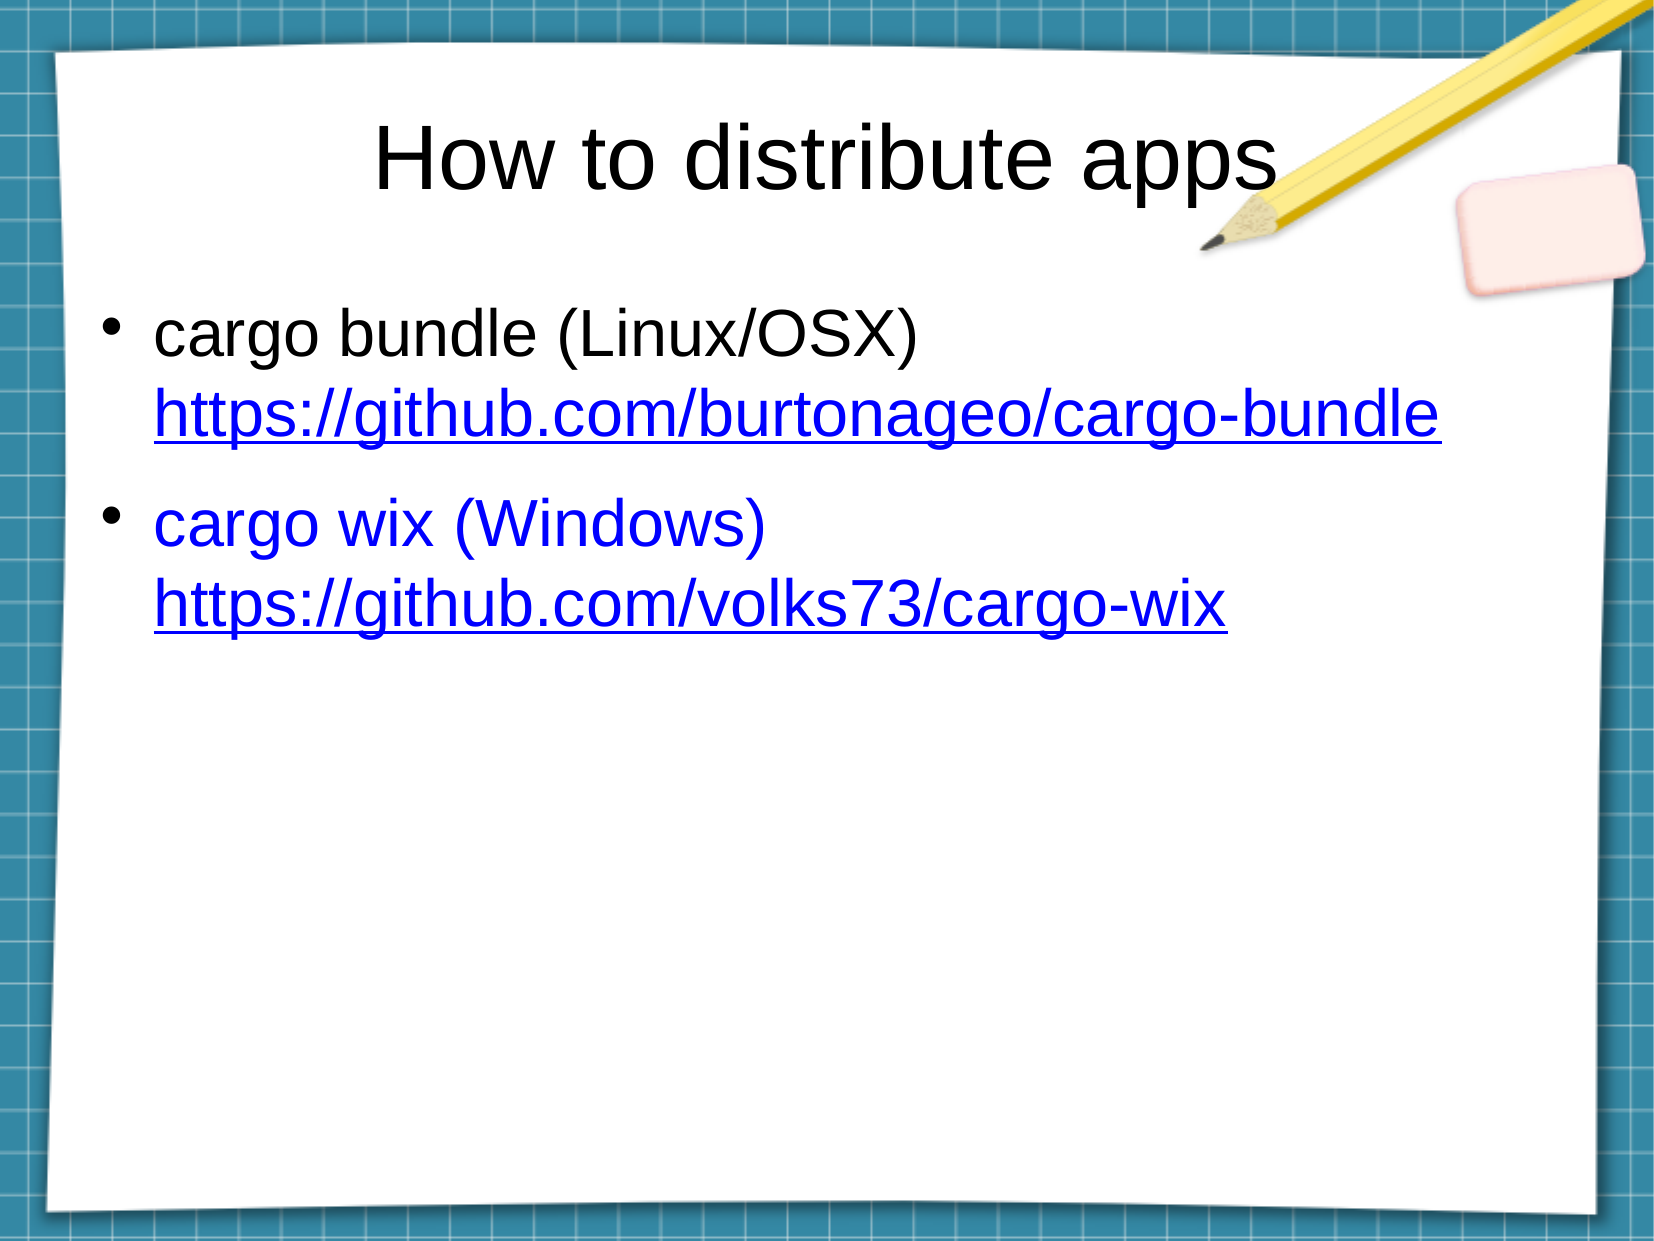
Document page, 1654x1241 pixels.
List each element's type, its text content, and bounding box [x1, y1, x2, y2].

text_box How to distribute apps [82, 49, 1571, 257]
picture [0, 0, 1654, 1241]
text_box cargo bundle (Linux/OSX) https://github.com/burtonageo/cargo-bundle cargo wix (Windows) https://github.com/volks73/cargo-wix [82, 290, 1571, 1010]
